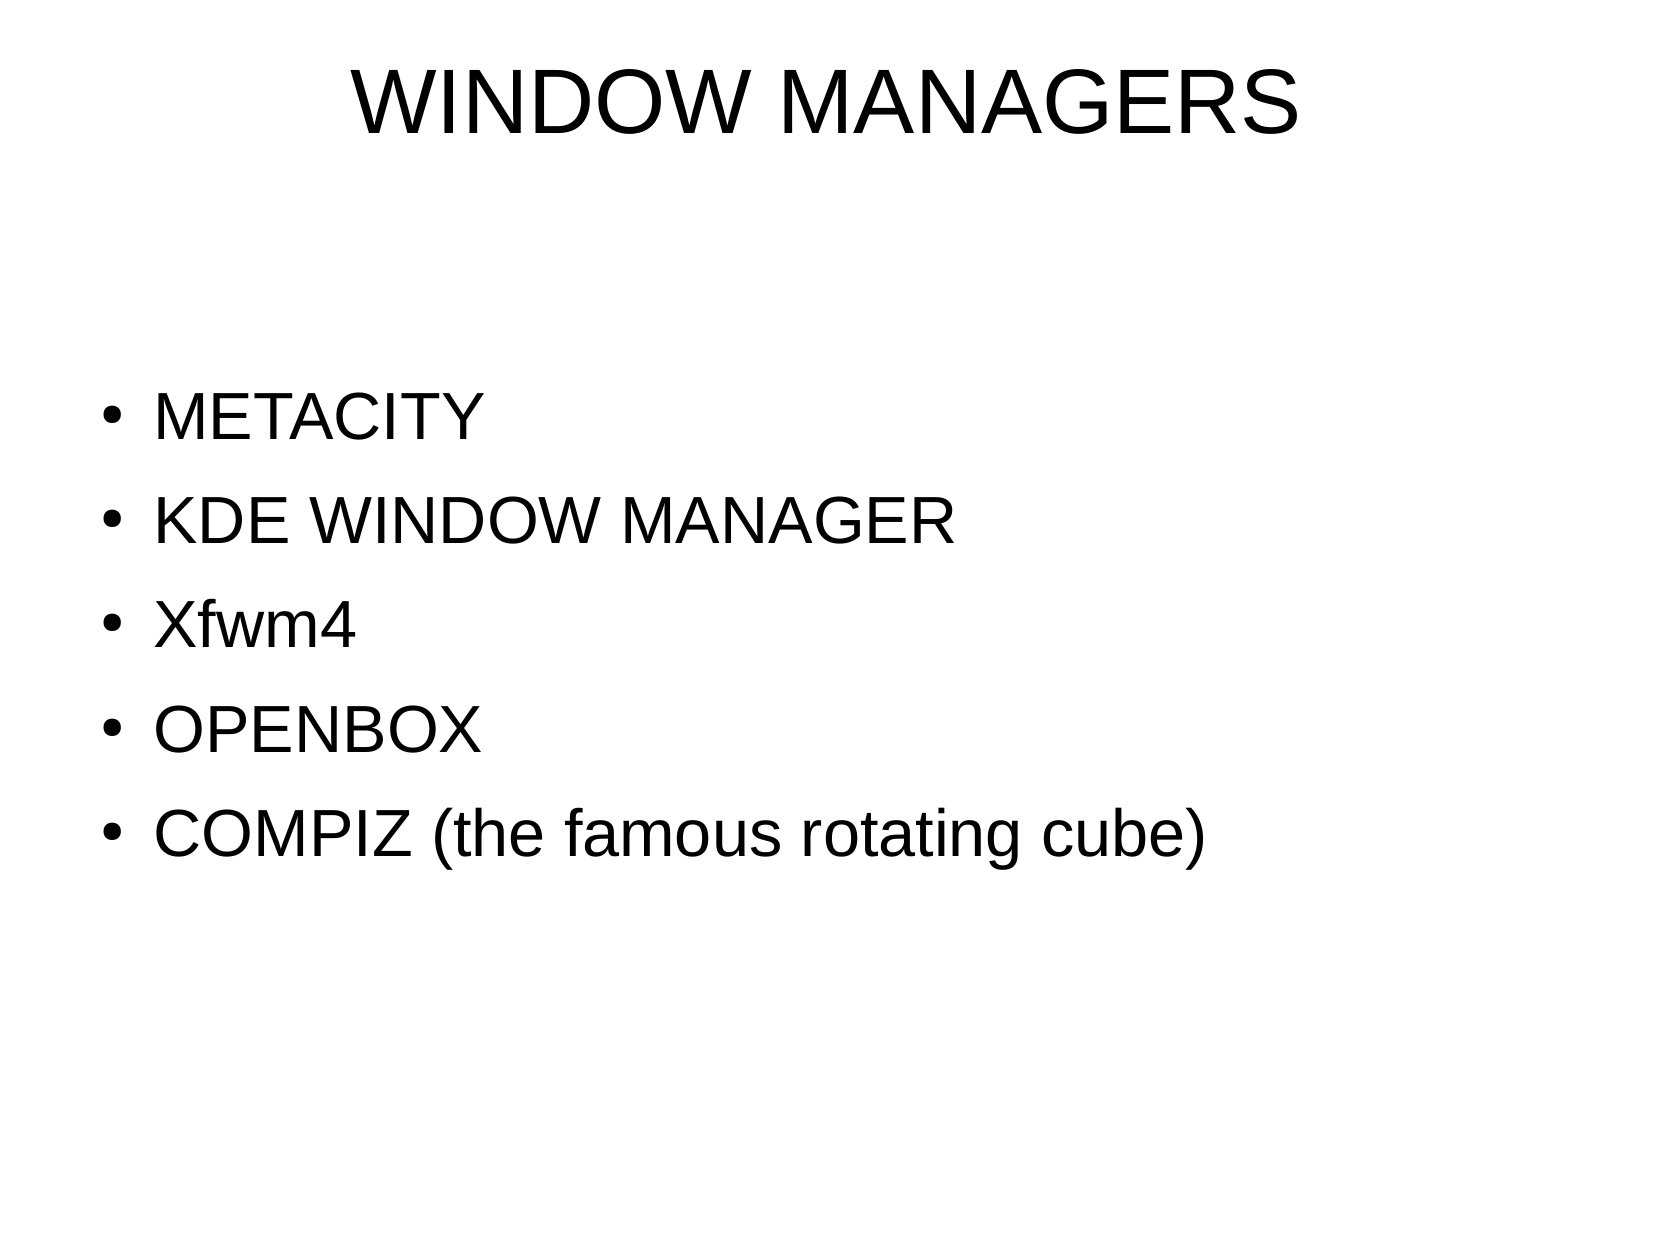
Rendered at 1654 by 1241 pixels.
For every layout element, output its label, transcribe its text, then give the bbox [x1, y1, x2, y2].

list METACITY KDE WINDOW MANAGER Xfwm4 OPENBOX COMPIZ (the famous rotating cube) [82, 290, 1571, 1010]
title WINDOW MANAGERS [82, 49, 1571, 257]
